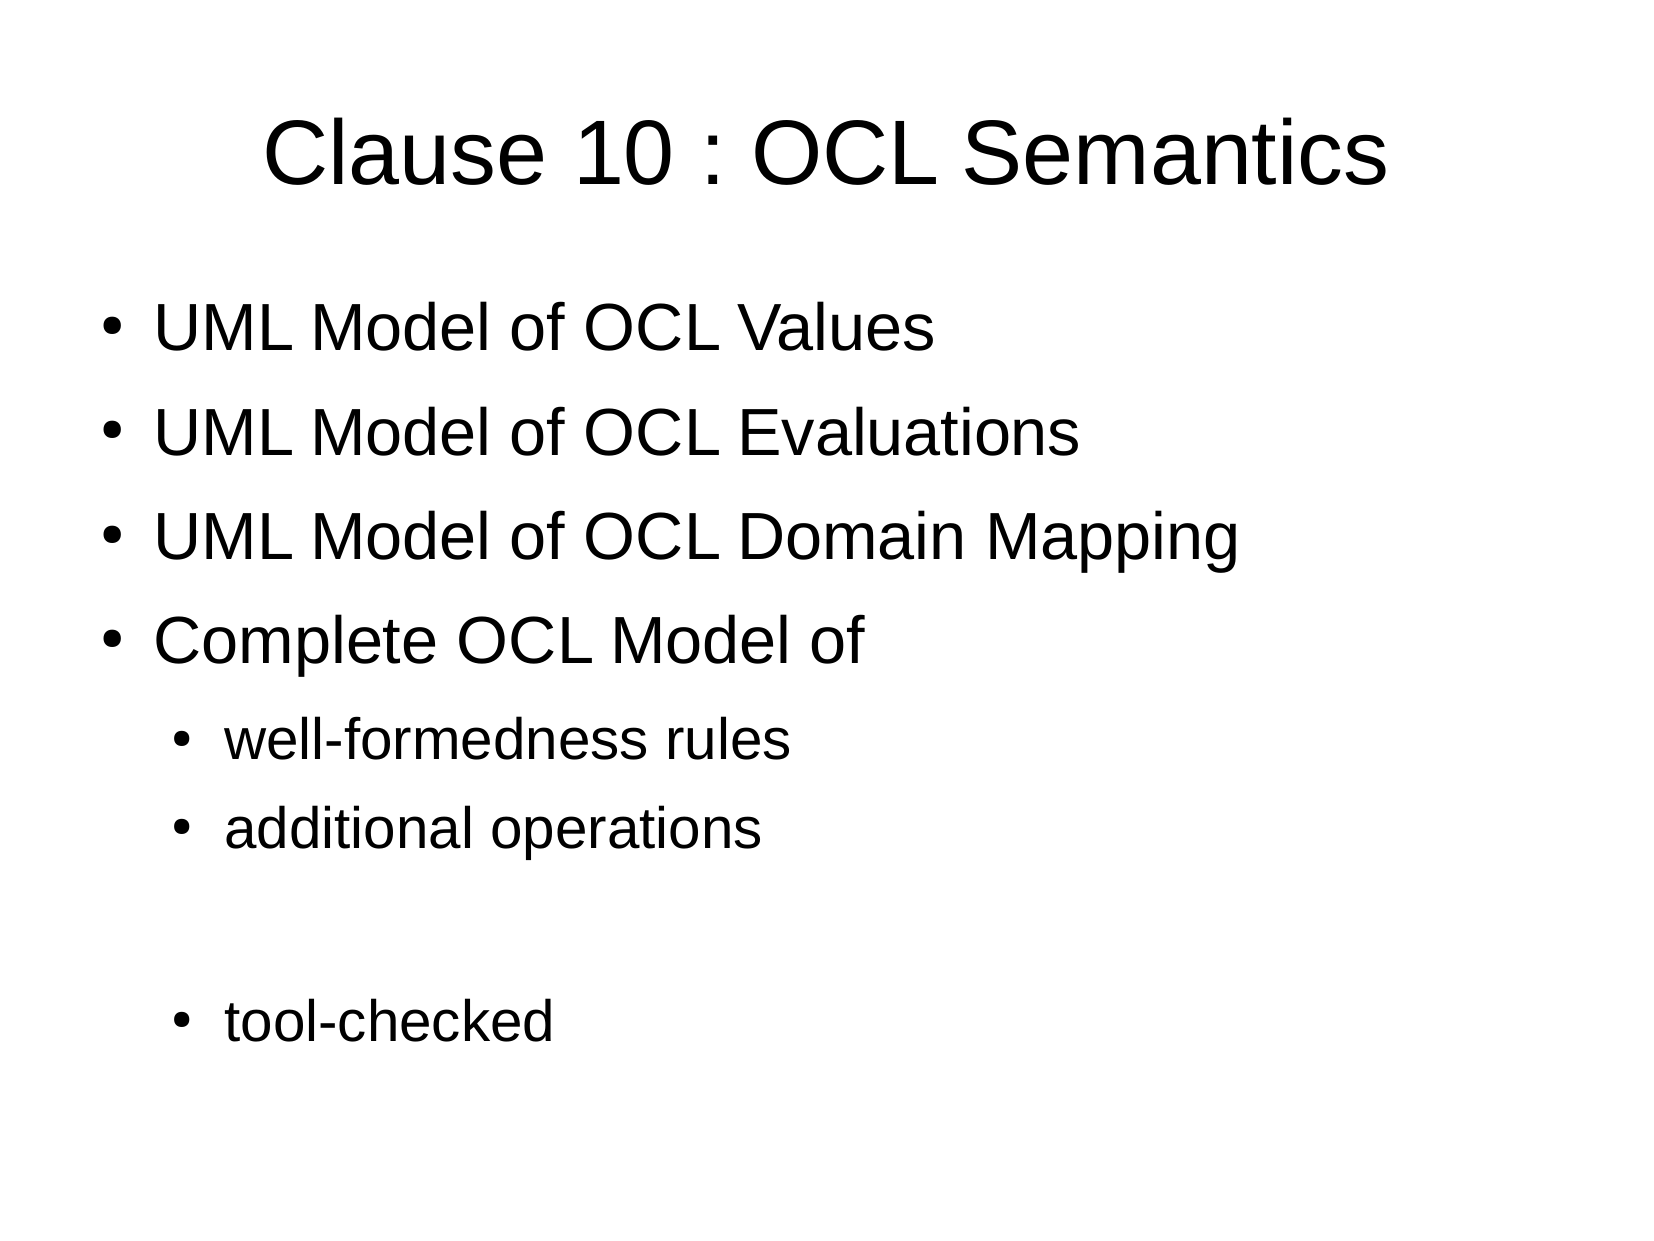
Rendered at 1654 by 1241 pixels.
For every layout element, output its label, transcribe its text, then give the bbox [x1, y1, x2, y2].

list UML Model of OCL Values UML Model of OCL Evaluations UML Model of OCL Domain Mapping Complete OCL Model of well-formedness rules additional operations tool-checked [82, 290, 1571, 1152]
title Clause 10 : OCL Semantics [82, 56, 1571, 250]
